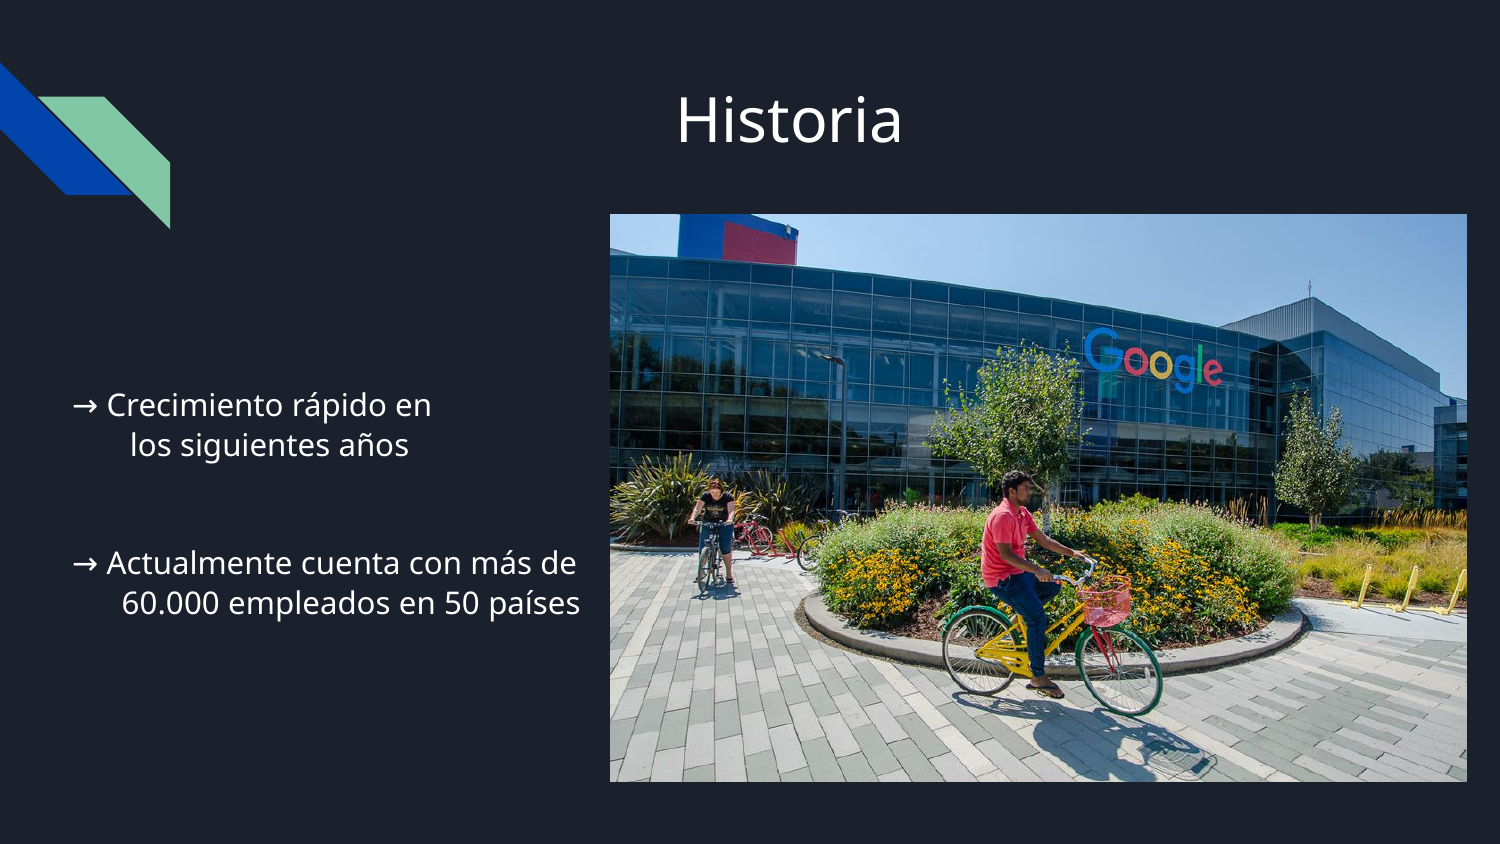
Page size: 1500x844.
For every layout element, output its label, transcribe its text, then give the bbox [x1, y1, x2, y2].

picture [610, 214, 1467, 782]
title Historia [212, 64, 1368, 215]
list → Crecimiento rápido en los siguientes años → Actualmente cuenta con más de 60.000 empleados en 50 países [57, 291, 610, 770]
